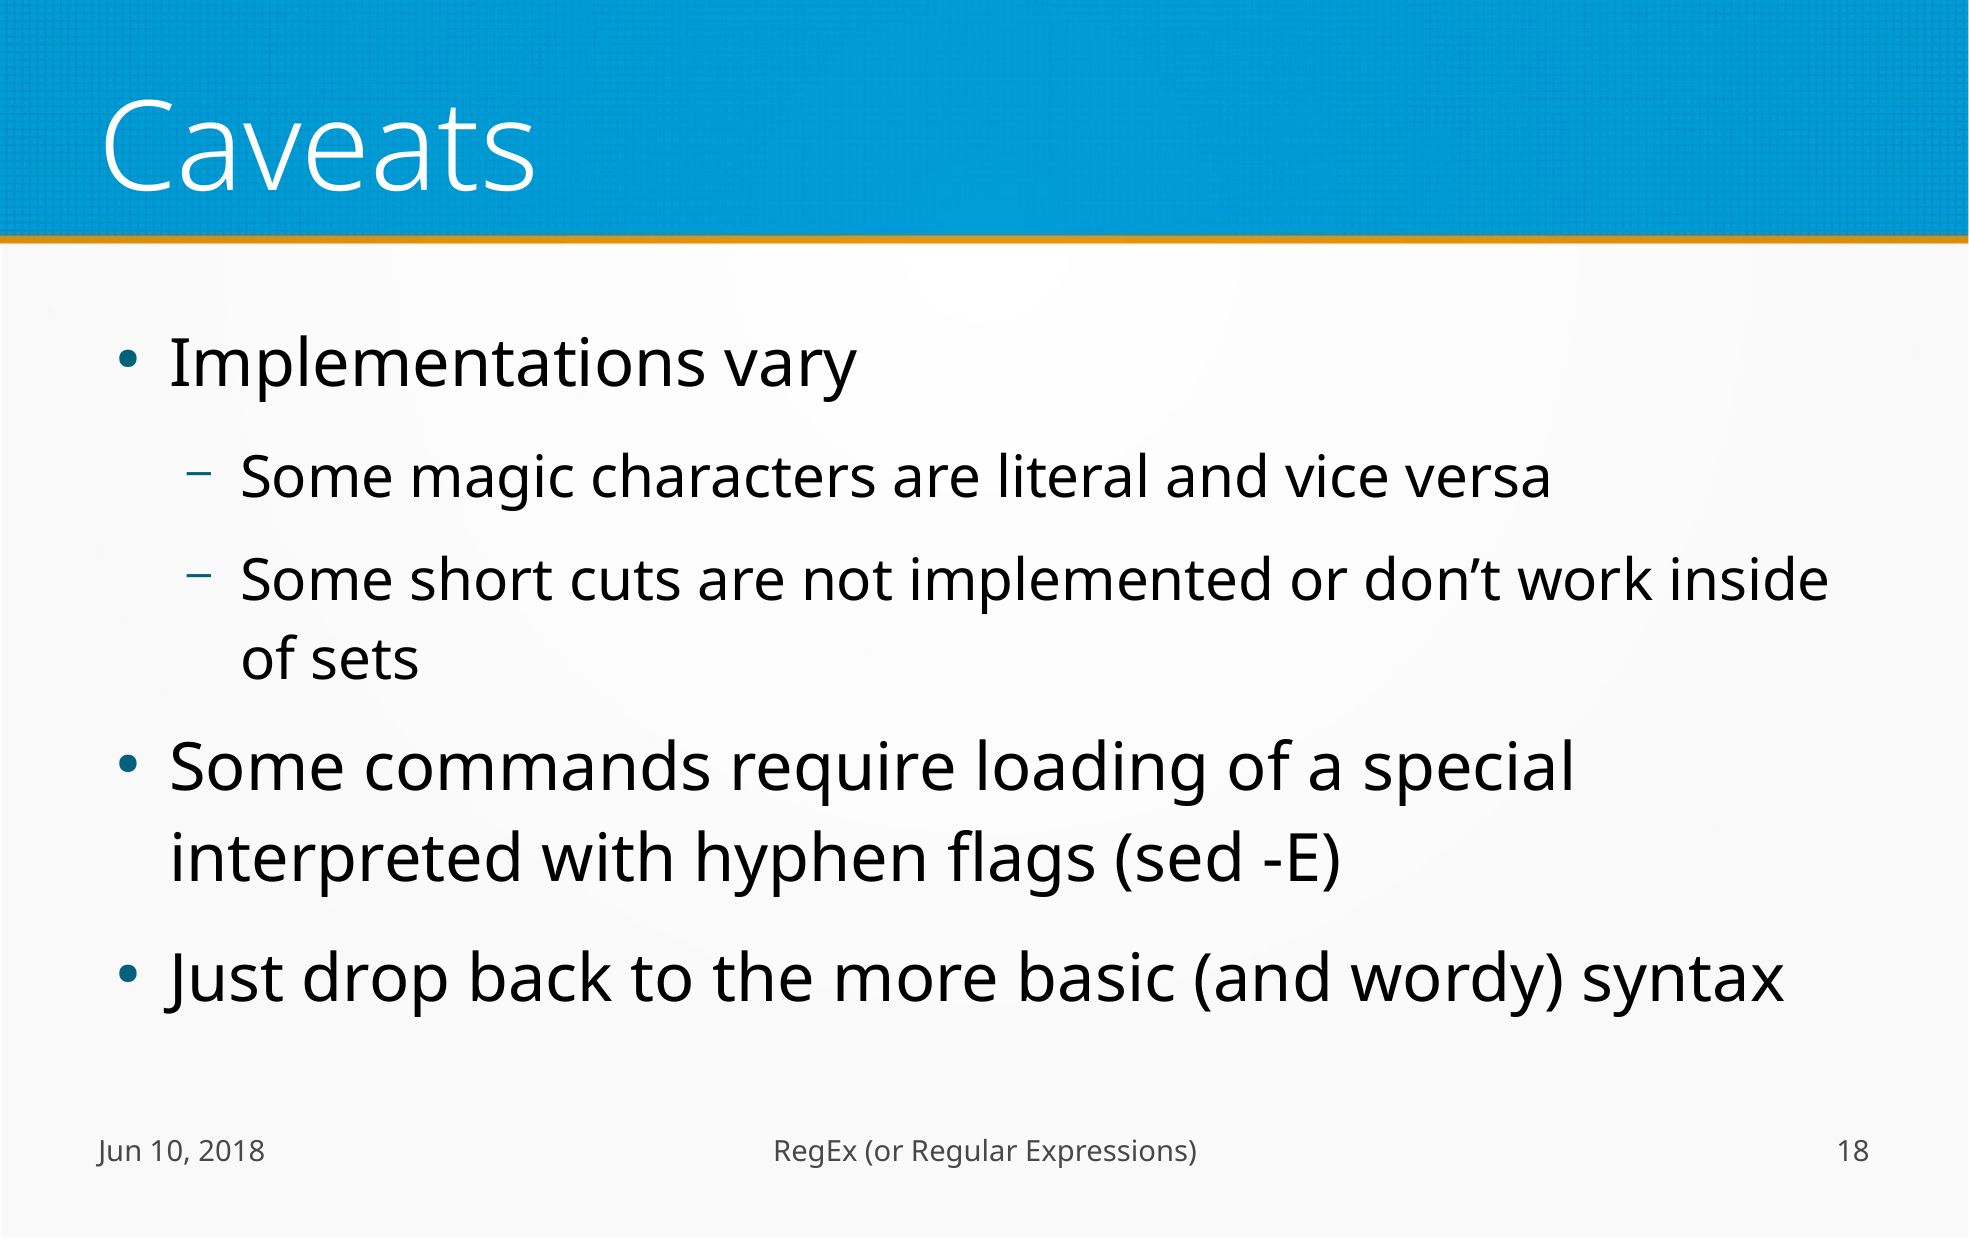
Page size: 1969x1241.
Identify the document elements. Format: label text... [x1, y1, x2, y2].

list Implementations vary Some magic characters are literal and vice versa Some short cuts are not implemented or don’t work inside of sets Some commands require loading of a special interpreted with hyphen flags (sed -E) Just drop back to the more basic (and wordy) syntax [98, 315, 1861, 1081]
title Caveats [98, 19, 1870, 227]
picture [0, 233, 1969, 1241]
